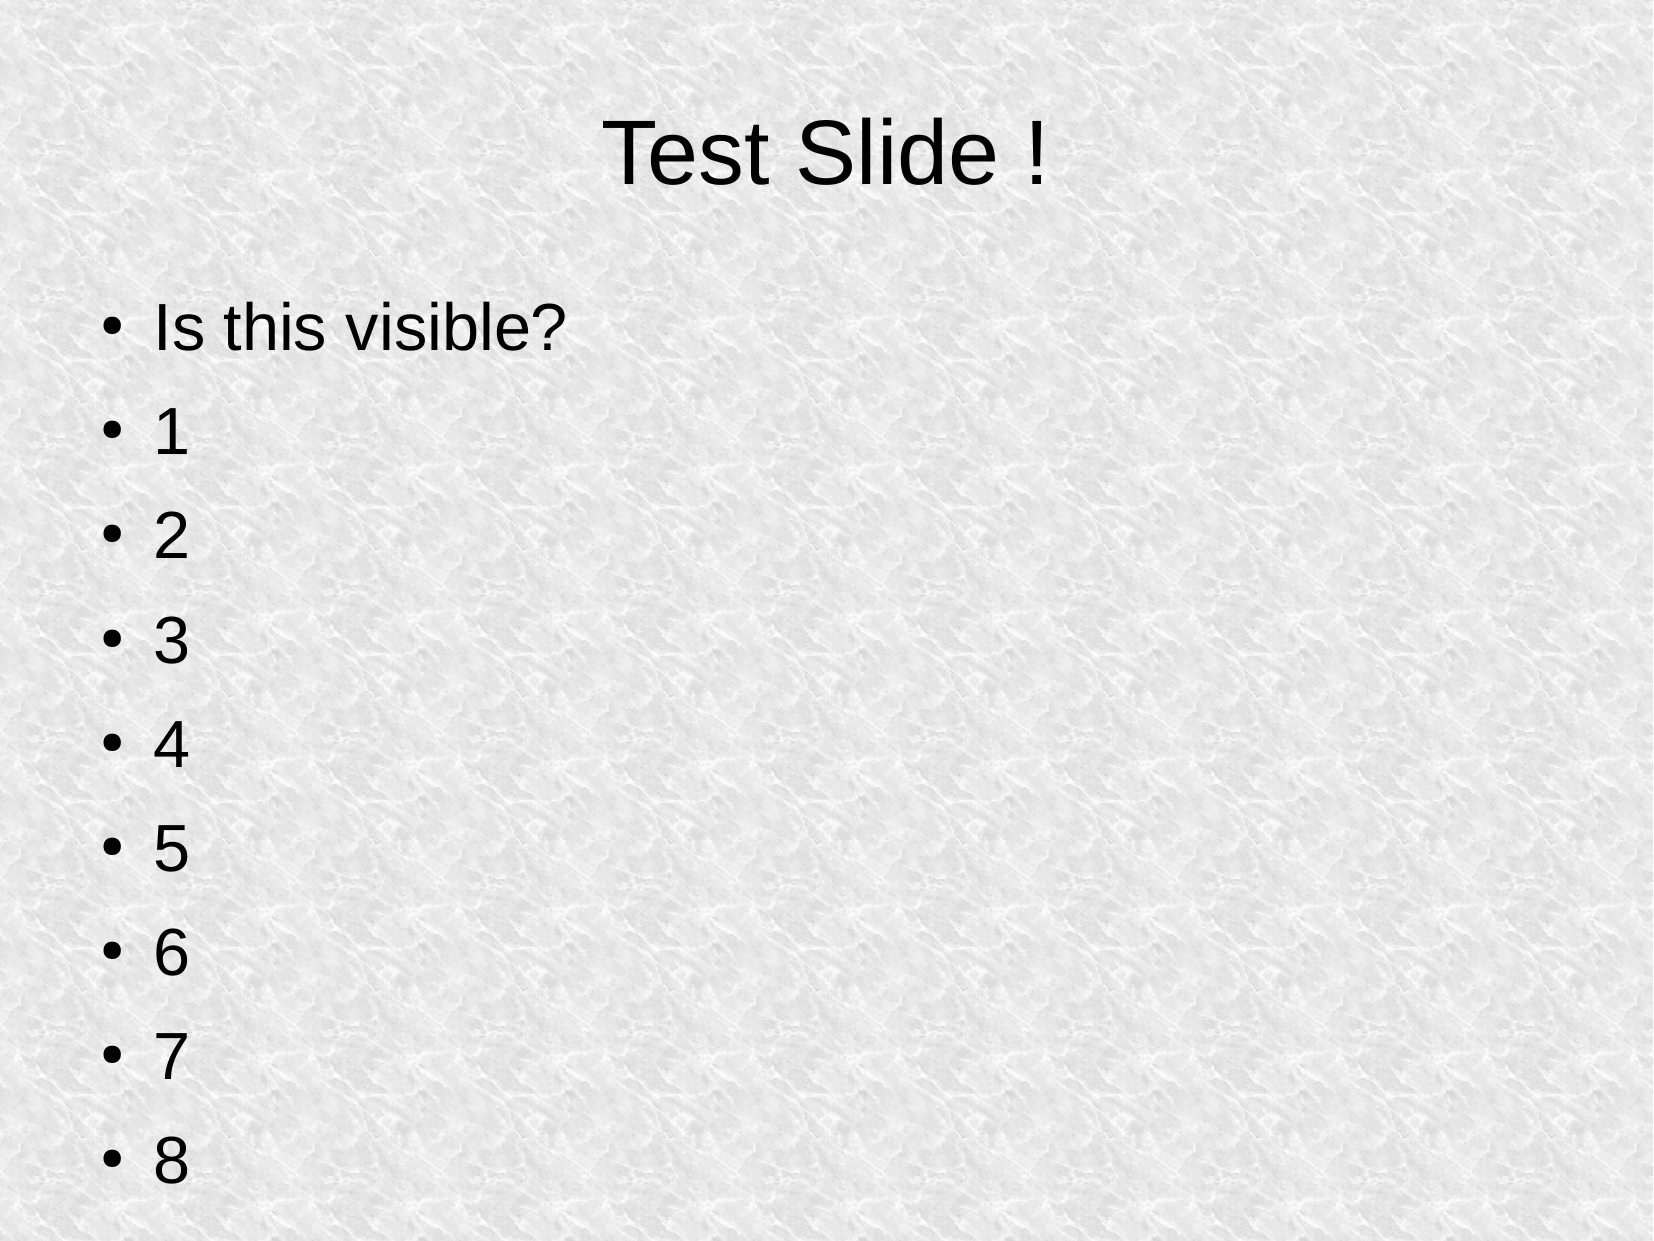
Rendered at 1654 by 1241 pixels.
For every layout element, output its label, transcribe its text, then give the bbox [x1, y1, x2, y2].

list Is this visible? 1 2 3 4 5 6 7 8 [82, 290, 1571, 1201]
title Test Slide ! [82, 49, 1571, 257]
picture [0, 0, 1654, 1241]
